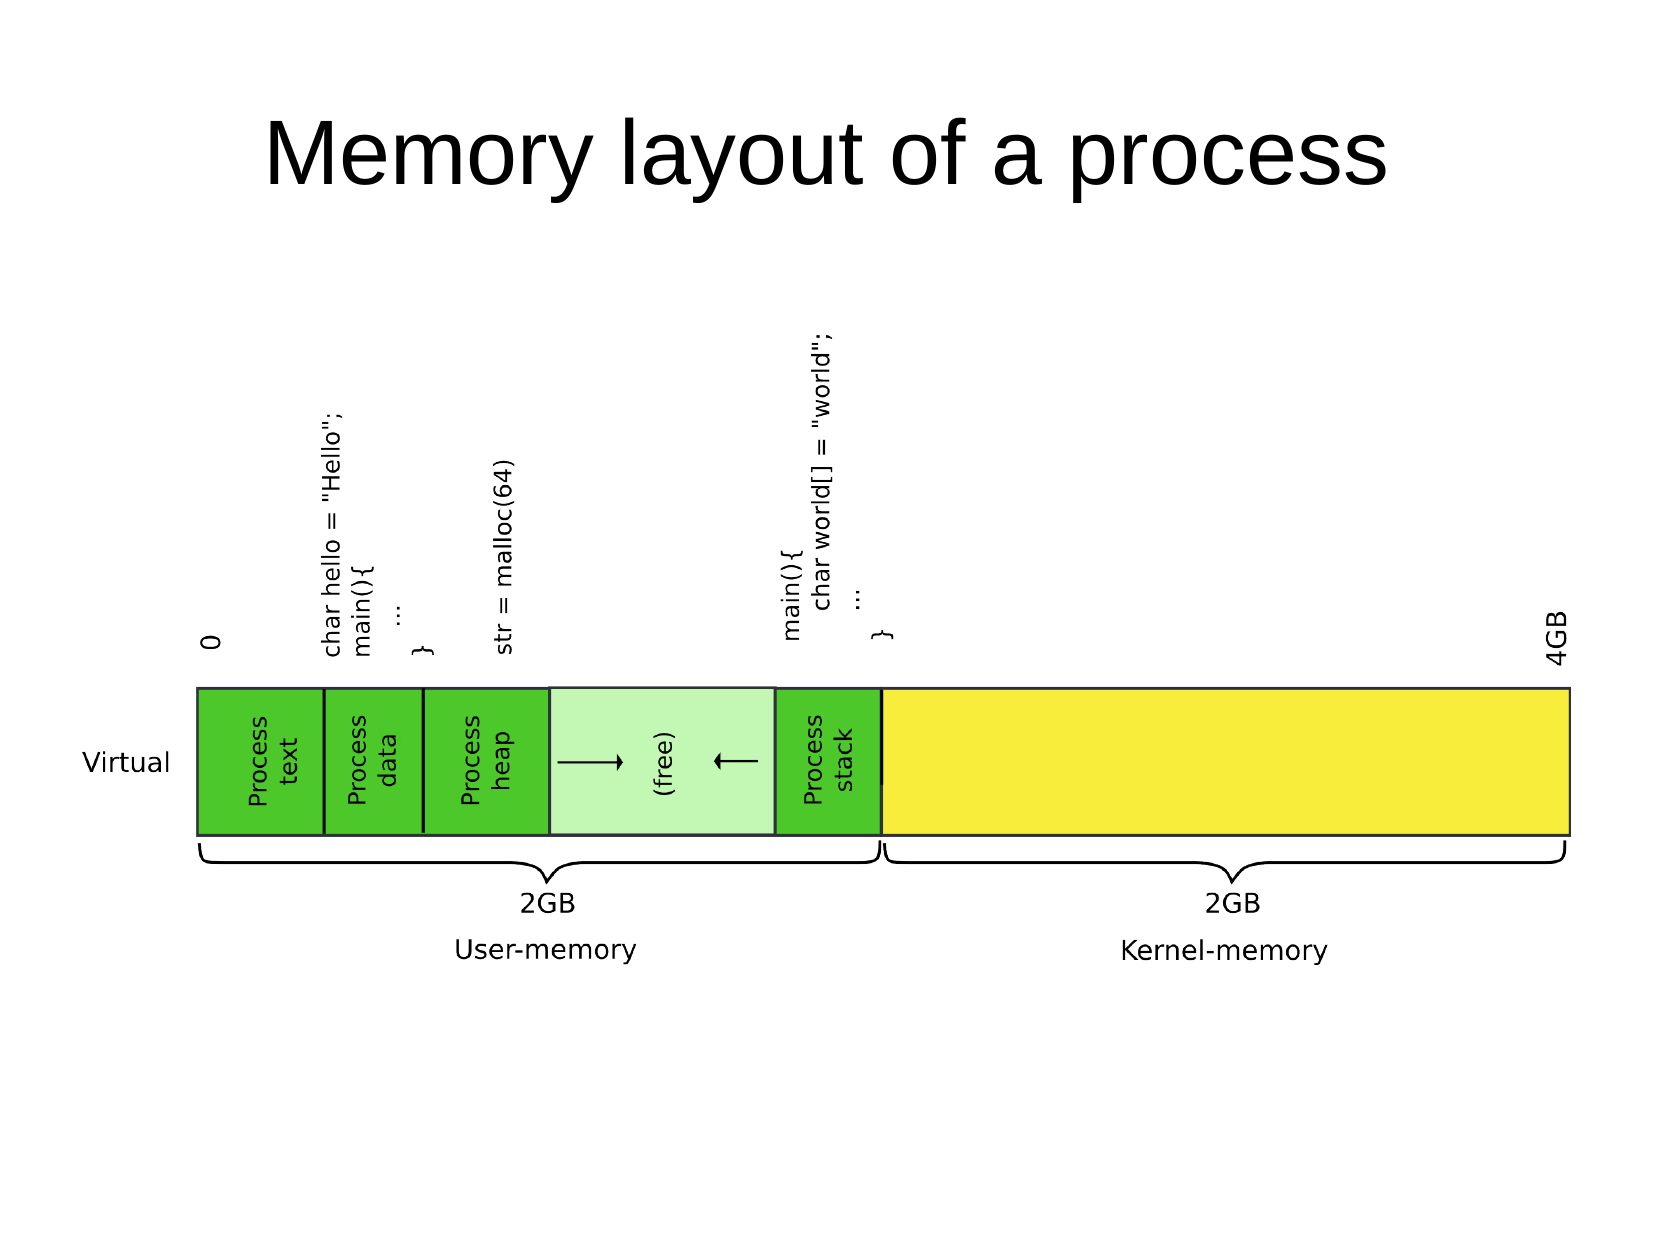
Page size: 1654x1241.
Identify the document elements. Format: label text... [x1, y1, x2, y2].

title Memory layout of a process [82, 49, 1571, 257]
picture [82, 335, 1571, 965]
